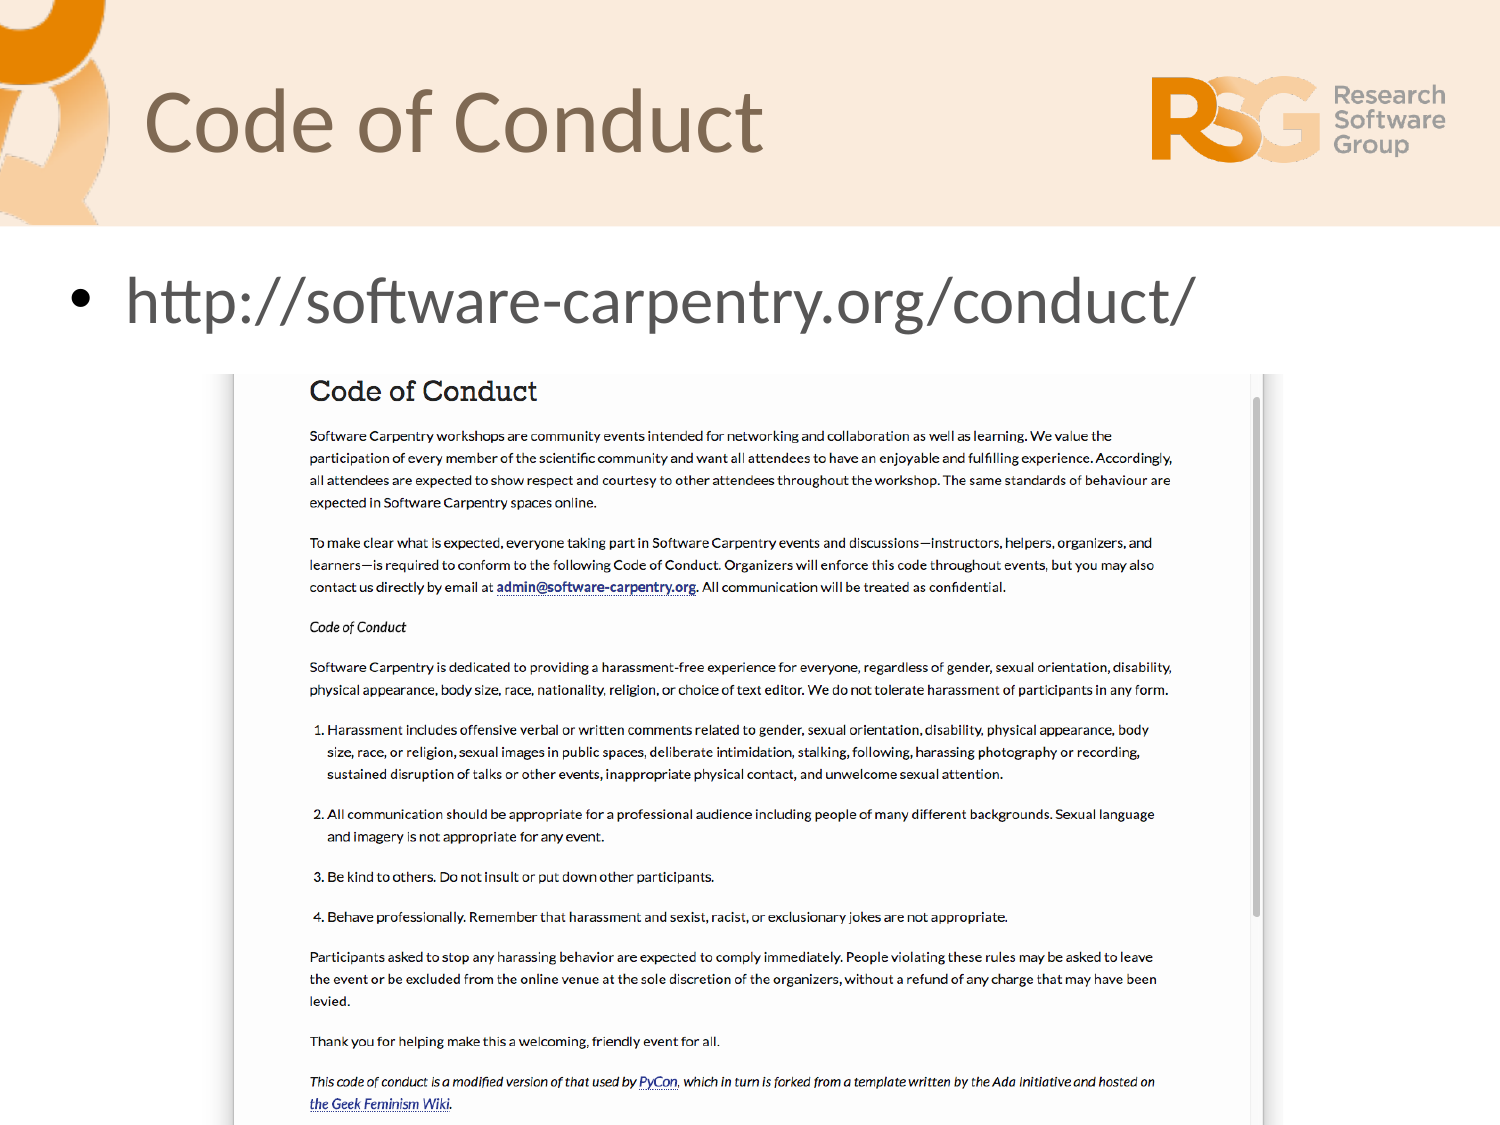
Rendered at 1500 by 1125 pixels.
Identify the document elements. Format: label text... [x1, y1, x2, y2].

text_box http://software-carpentry.org/conduct/ [54, 249, 1425, 356]
picture [196, 374, 1284, 1125]
title Code of Conduct [129, 21, 1128, 210]
picture [1100, 27, 1497, 212]
picture [0, 0, 113, 225]
